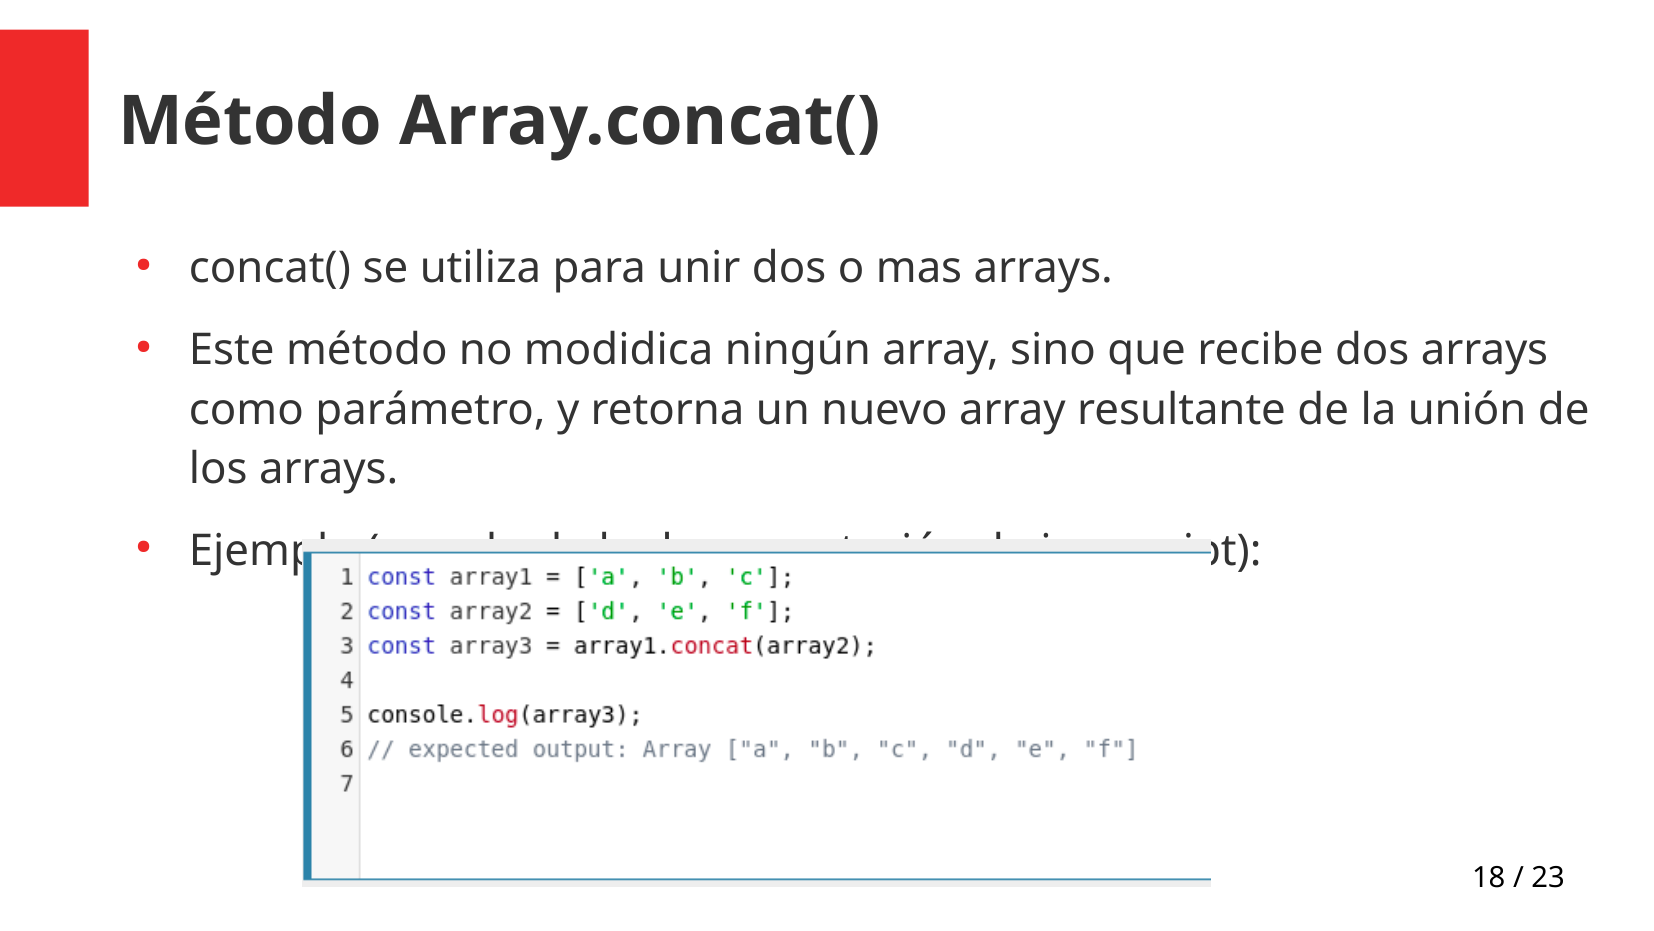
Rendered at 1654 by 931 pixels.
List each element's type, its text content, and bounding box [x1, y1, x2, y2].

title Método Array.concat() [118, 29, 1595, 207]
list concat() se utiliza para unir dos o mas arrays. Este método no modidica ningún array, sino que recibe dos arrays como parámetro, y retorna un nuevo array resultante de la unión de los arrays. Ejemplo (sacado de la documentación de javascript): [118, 236, 1595, 798]
picture [302, 539, 1211, 887]
